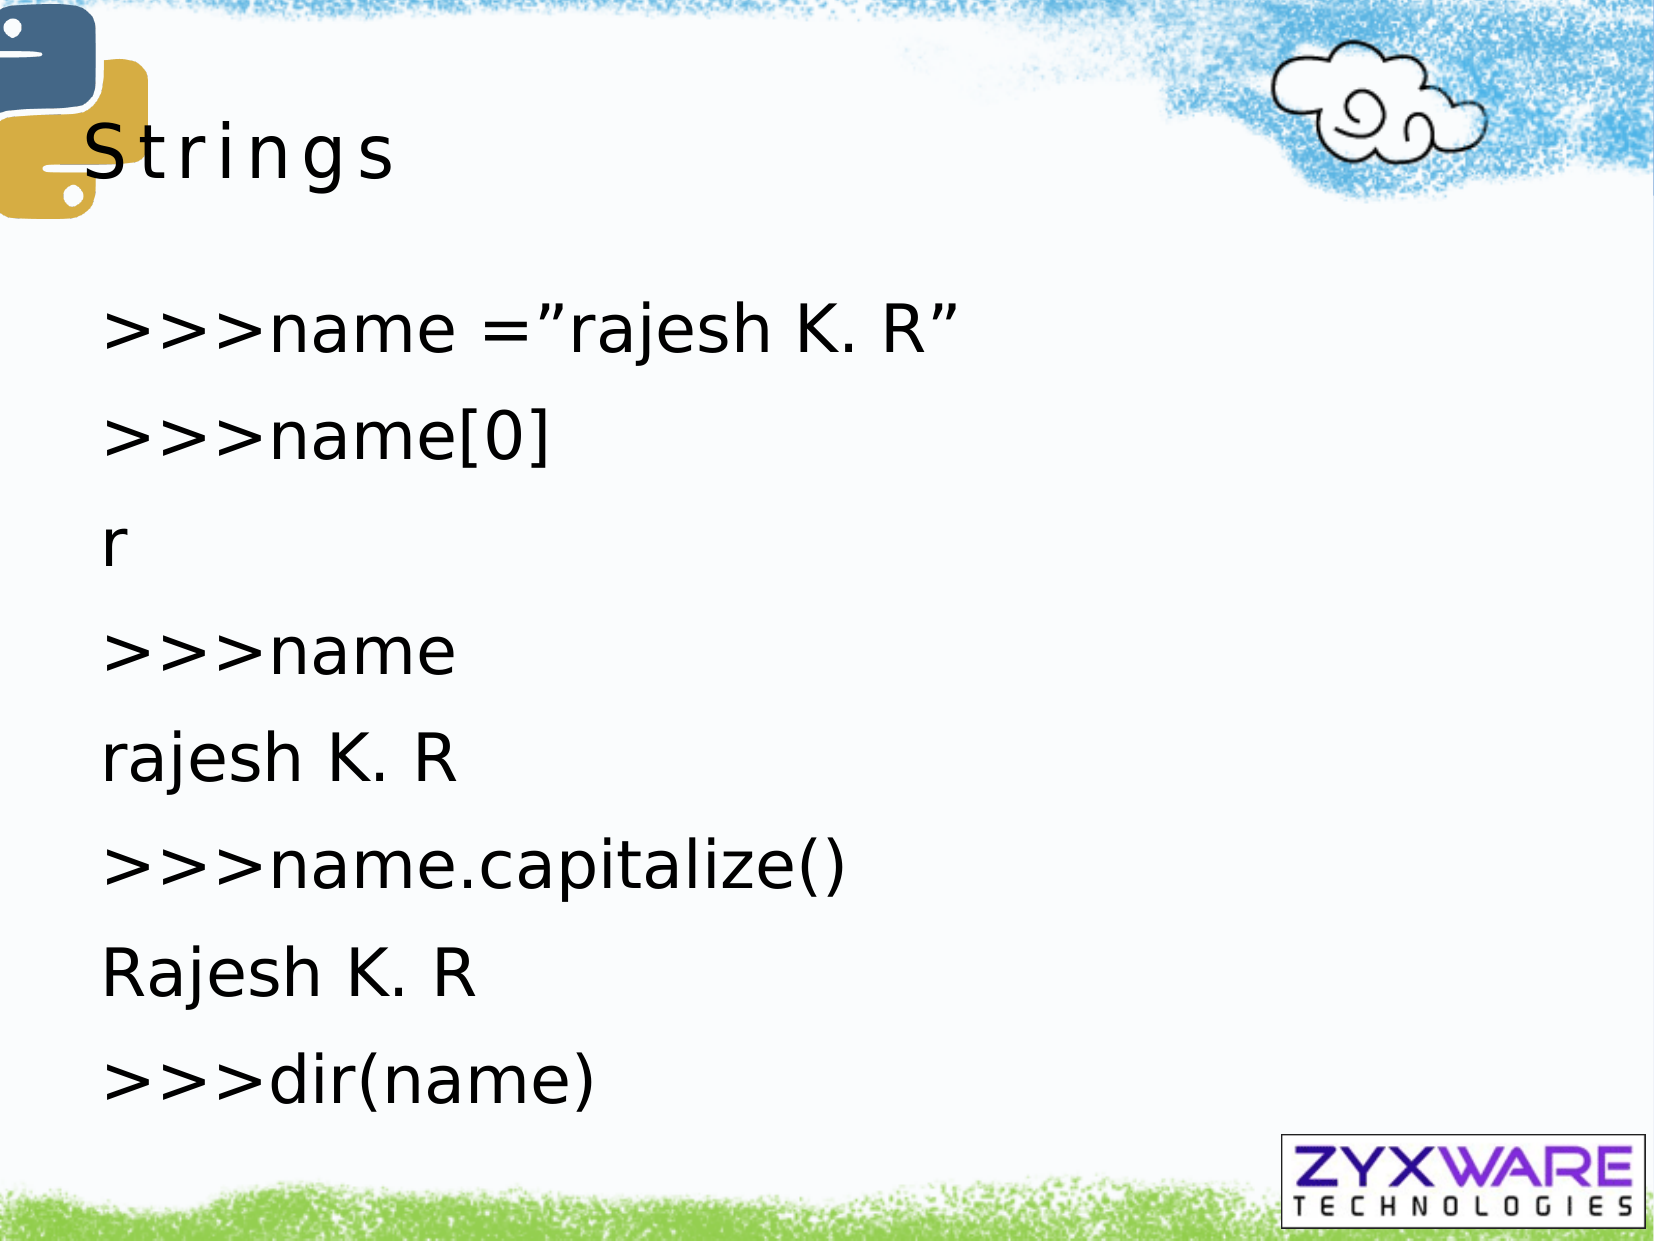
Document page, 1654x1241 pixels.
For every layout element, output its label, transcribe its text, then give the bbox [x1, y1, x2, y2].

picture [0, 0, 1654, 1241]
list >>>name =”rajesh K. R” >>>name[0] r >>>name rajesh K. R >>>name.capitalize() Rajesh K. R >>>dir(name) [82, 290, 1571, 1120]
title Strings [82, 49, 1571, 257]
